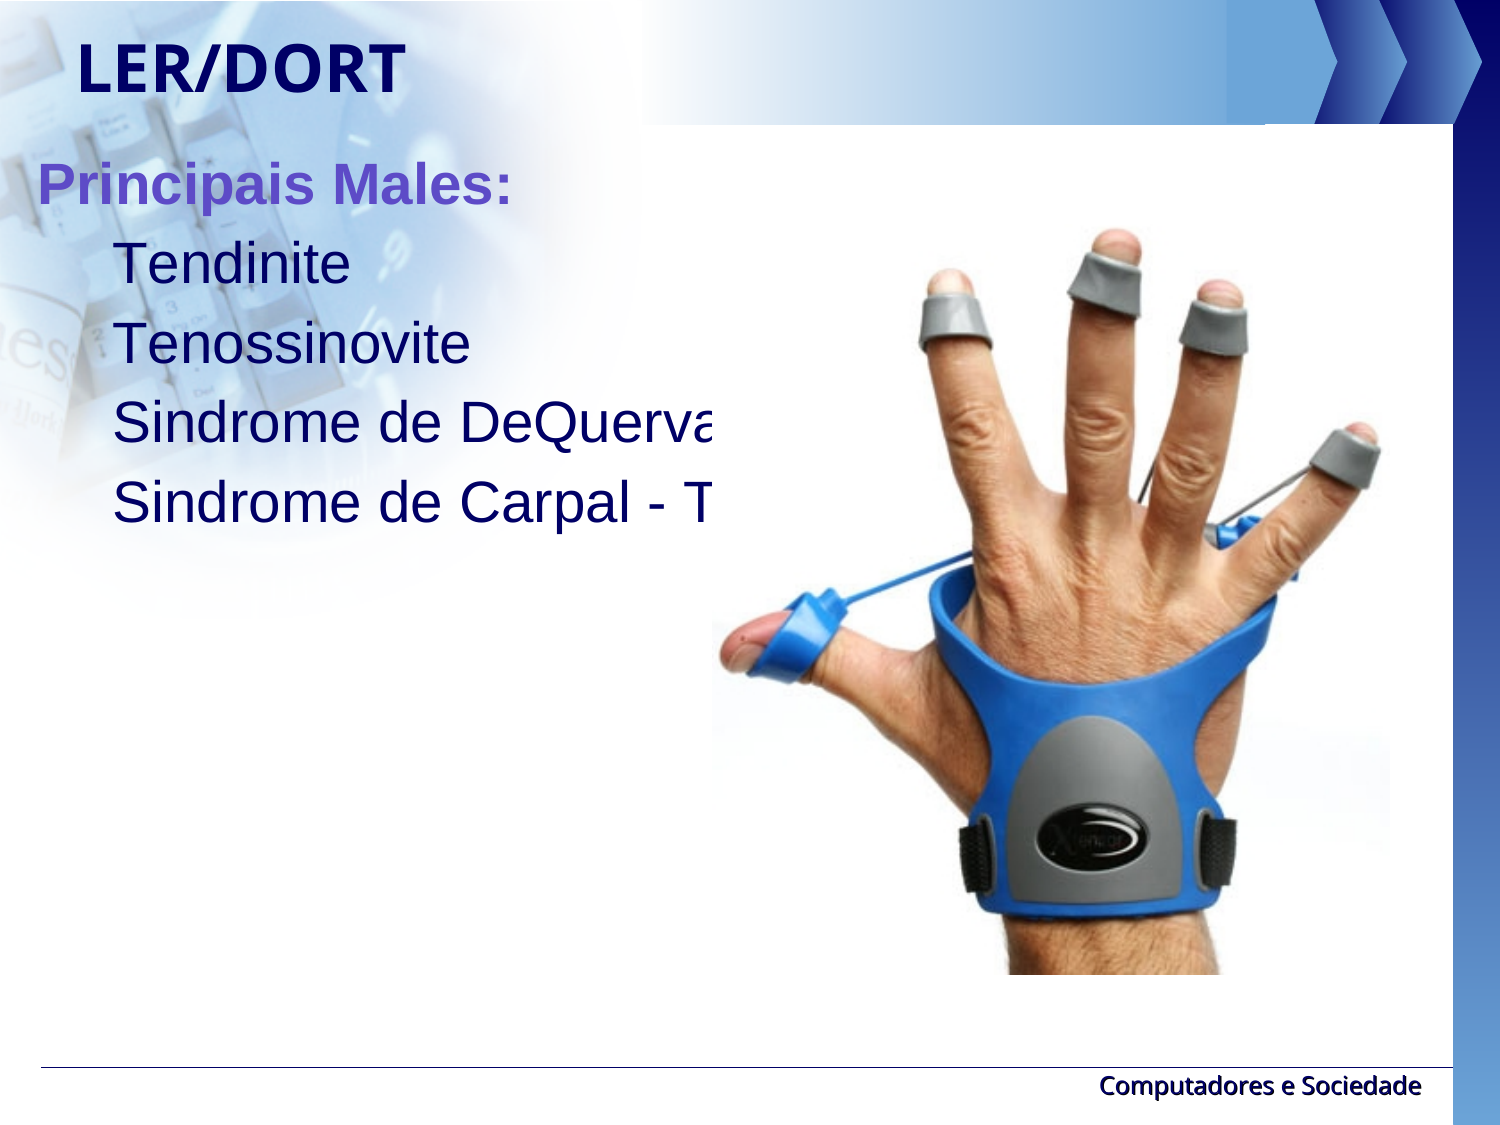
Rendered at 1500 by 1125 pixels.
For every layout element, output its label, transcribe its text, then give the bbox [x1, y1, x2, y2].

picture [712, 224, 1390, 976]
list Principais Males: Tendinite Tenossinovite Sindrome de DeQuervain Sindrome de Carpal - Tunnel [37, 151, 715, 1051]
title LER/DORT [74, 0, 1300, 155]
